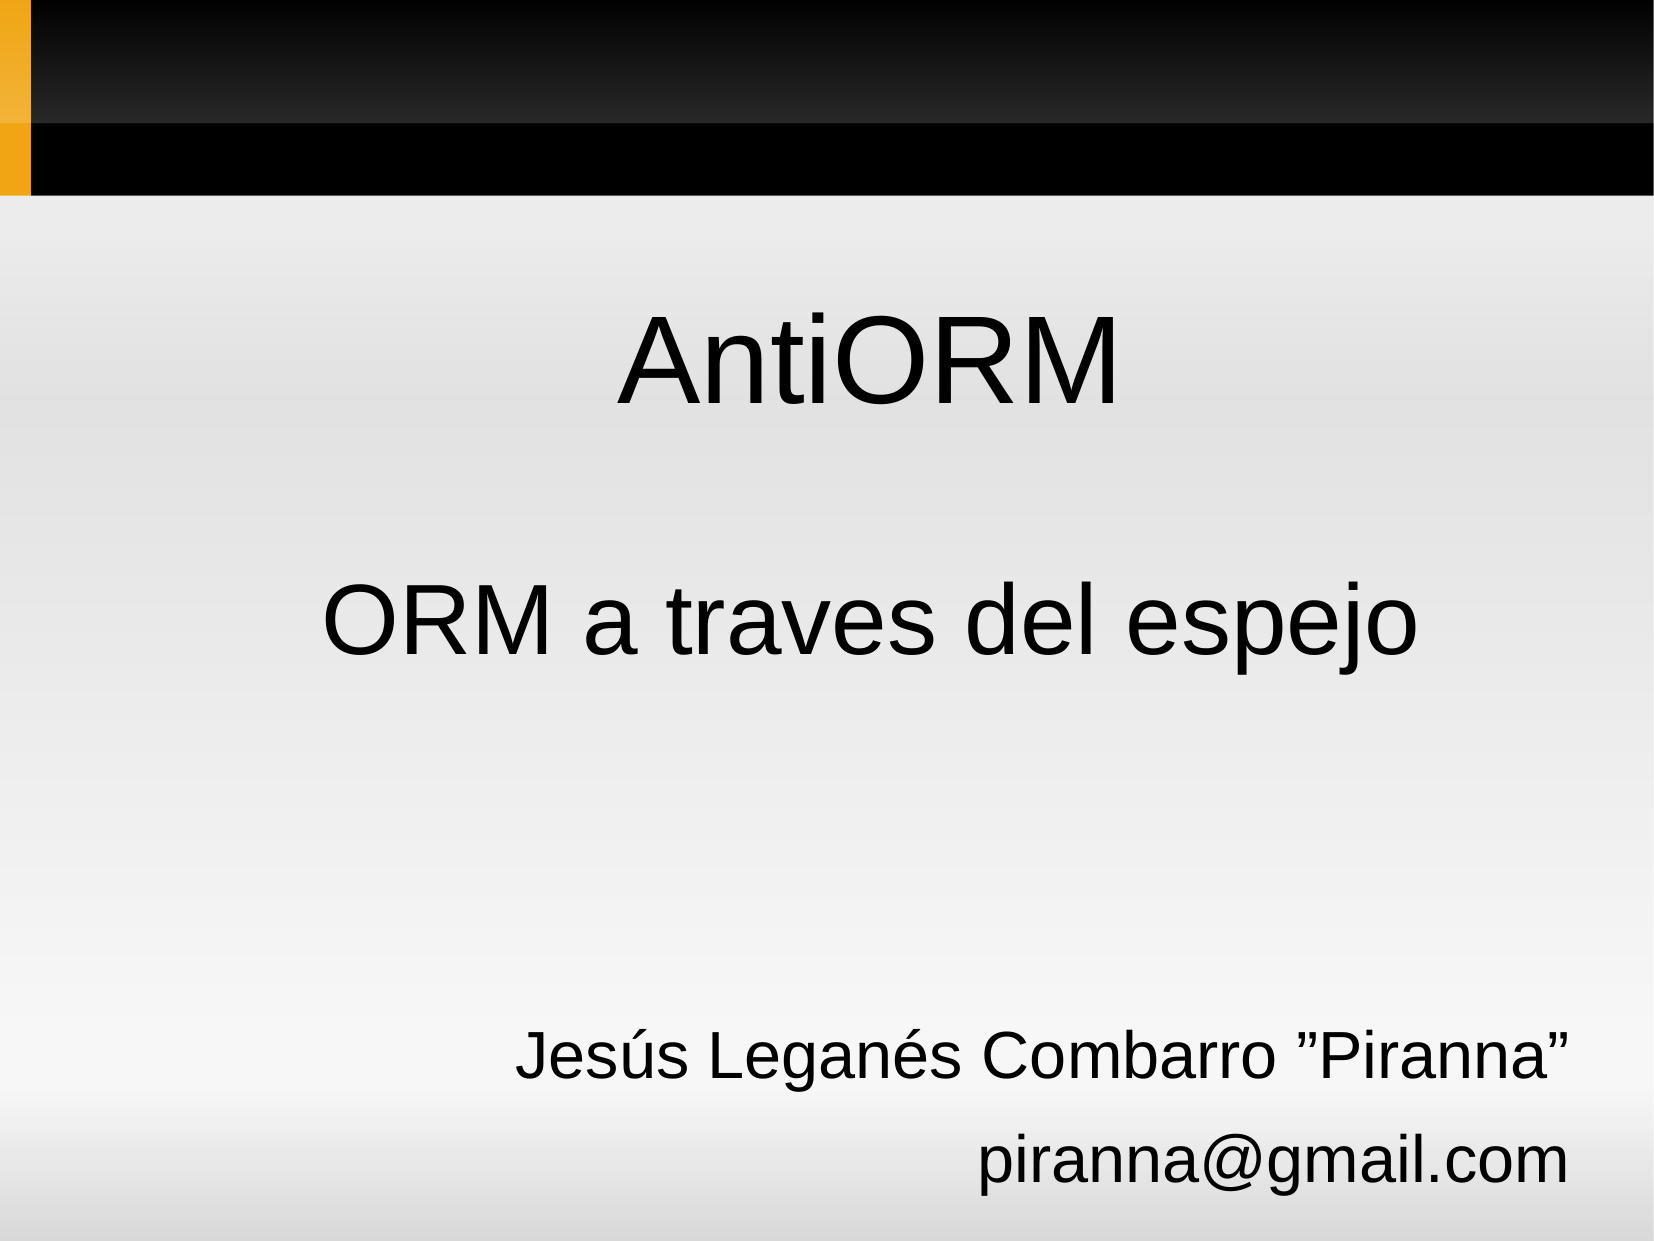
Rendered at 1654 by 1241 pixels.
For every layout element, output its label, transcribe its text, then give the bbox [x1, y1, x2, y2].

list AntiORM ORM a traves del espejo Jesús Leganés Combarro ”Piranna” piranna@gmail.com [82, 290, 1571, 1198]
picture [0, 0, 1654, 1241]
